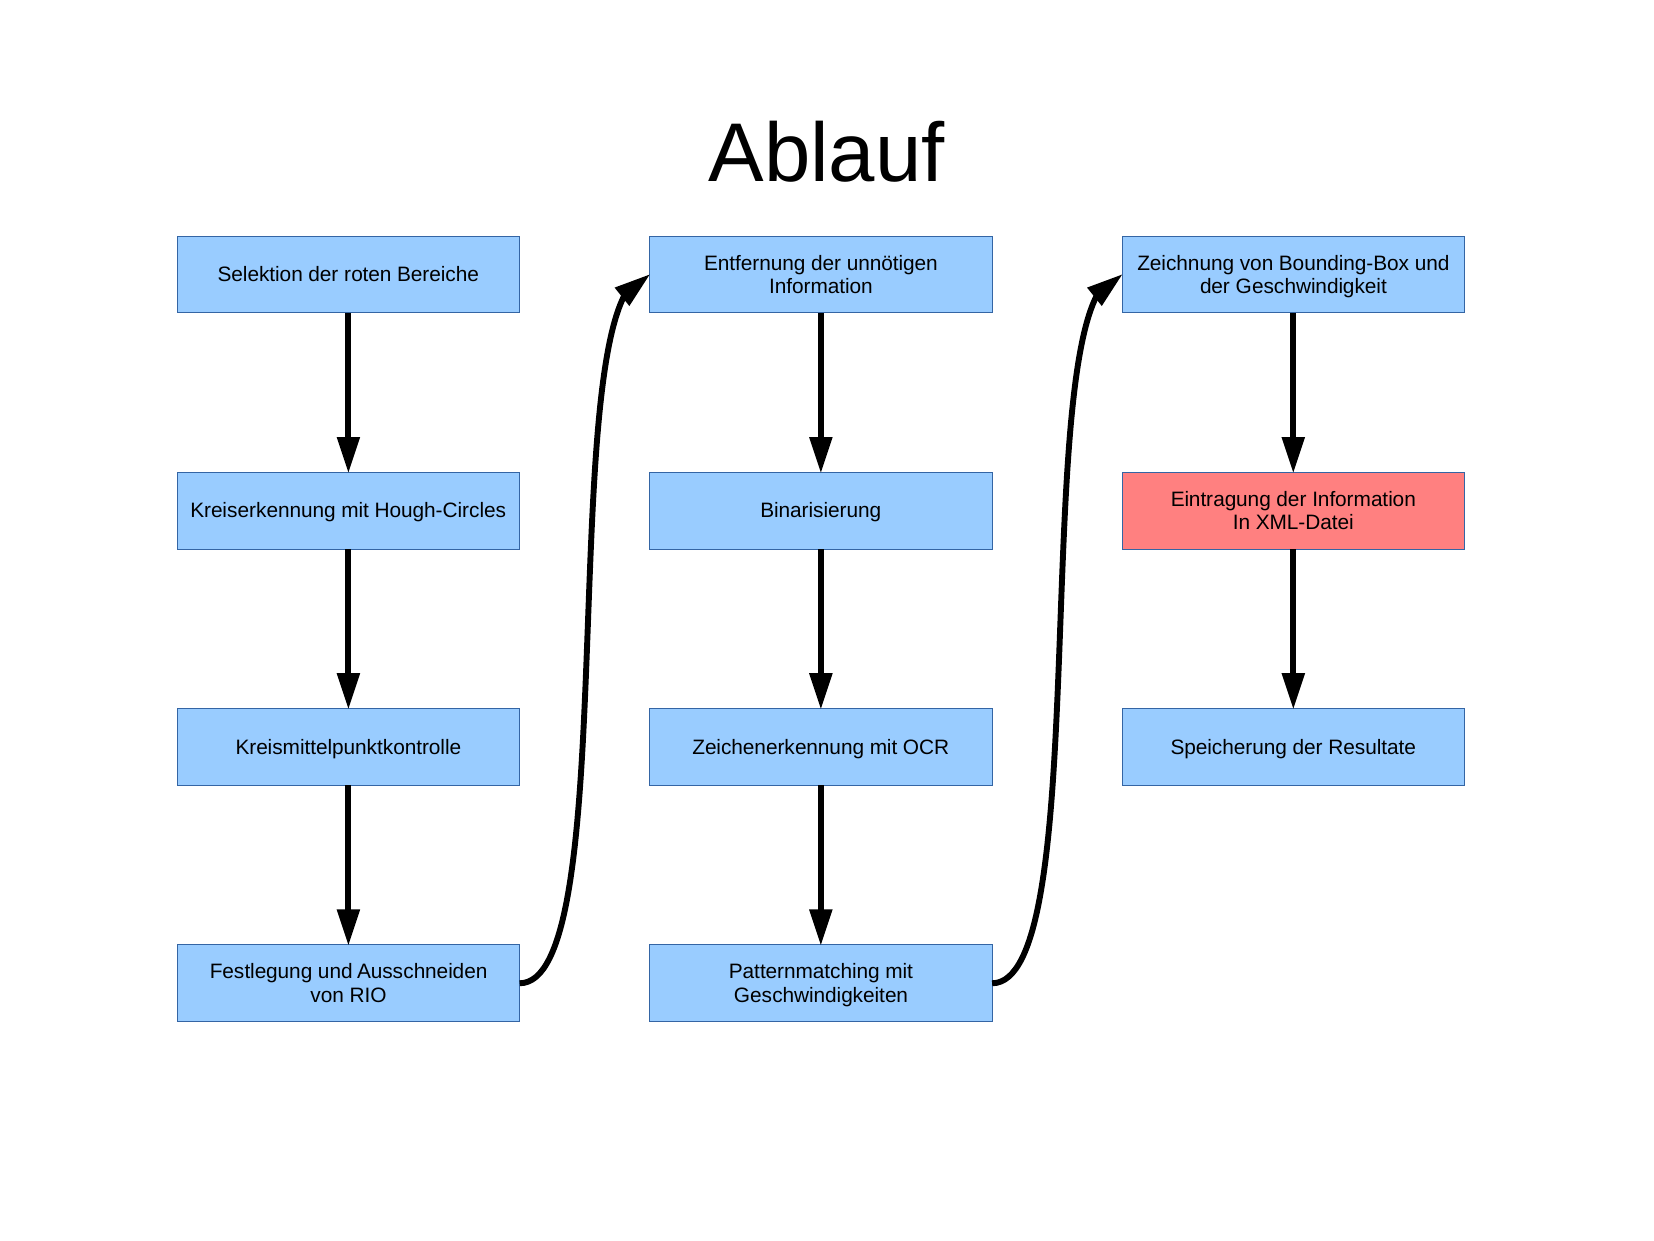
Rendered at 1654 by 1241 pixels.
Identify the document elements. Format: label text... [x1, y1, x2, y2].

text_box Zeichnung von Bounding-Box und der Geschwindigkeit [1122, 236, 1465, 313]
text_box Kreiserkennung mit Hough-Circles [177, 472, 520, 550]
text_box Binarisierung [649, 472, 993, 550]
text_box Selektion der roten Bereiche [177, 236, 520, 313]
text_box Kreismittelpunktkontrolle [177, 708, 520, 786]
text_box Patternmatching mit Geschwindigkeiten [649, 944, 993, 1022]
text_box Festlegung und Ausschneiden von RIO [177, 944, 520, 1022]
text_box Eintragung der Information In XML-Datei [1122, 472, 1465, 550]
text_box Entfernung der unnötigen Information [649, 236, 993, 313]
text_box Speicherung der Resultate [1122, 708, 1465, 786]
text_box Zeichenerkennung mit OCR [649, 708, 993, 786]
title Ablauf [82, 49, 1571, 257]
